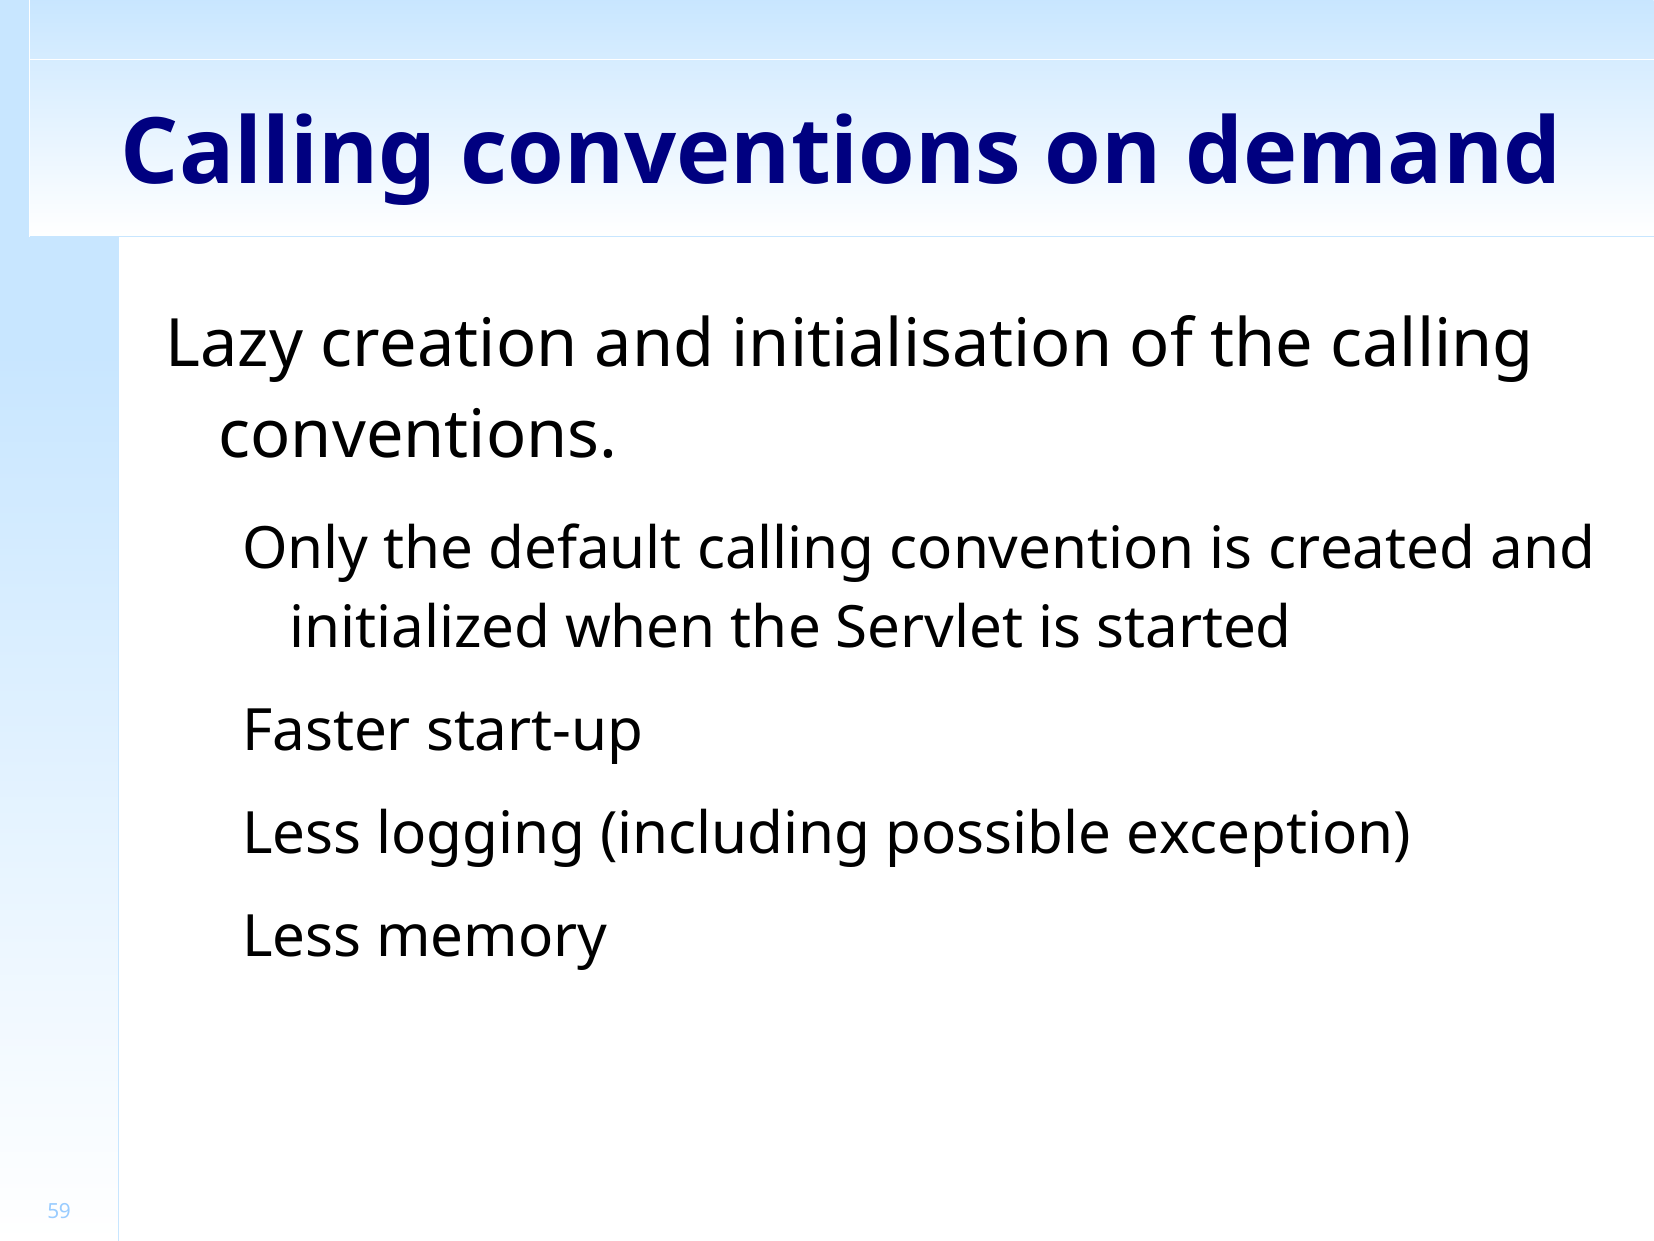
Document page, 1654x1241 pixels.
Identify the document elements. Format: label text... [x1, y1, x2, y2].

list Lazy creation and initialisation of the calling conventions. Only the default calling convention is created and initialized when the Servlet is started Faster start-up Less logging (including possible exception) Less memory [147, 295, 1625, 1182]
title Calling conventions on demand [29, 59, 1654, 237]
